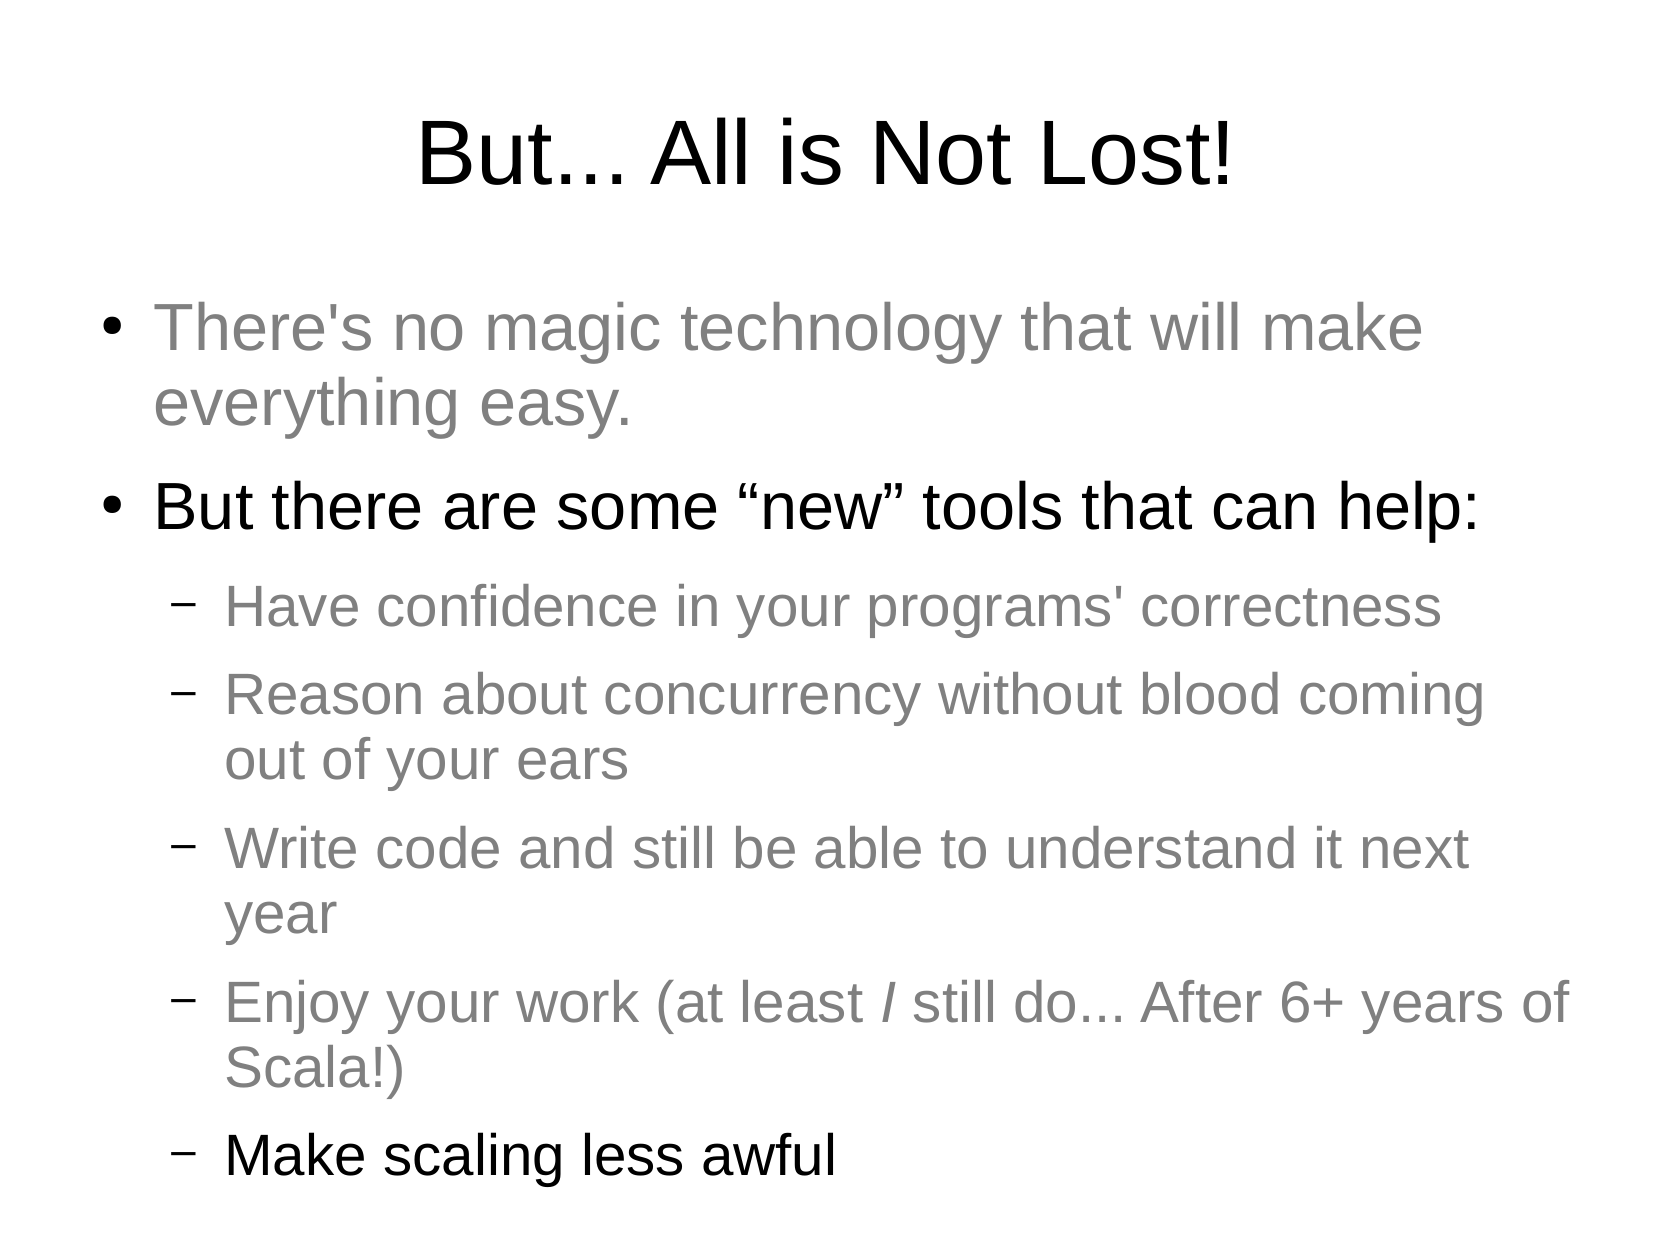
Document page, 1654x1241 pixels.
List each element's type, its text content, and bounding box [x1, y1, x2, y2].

list There's no magic technology that will make everything easy. But there are some “new” tools that can help: Have confidence in your programs' correctness Reason about concurrency without blood coming out of your ears Write code and still be able to understand it next year Enjoy your work (at least I still do... After 6+ years of Scala!) Make scaling less awful [82, 290, 1571, 1201]
title But... All is Not Lost! [82, 49, 1571, 257]
